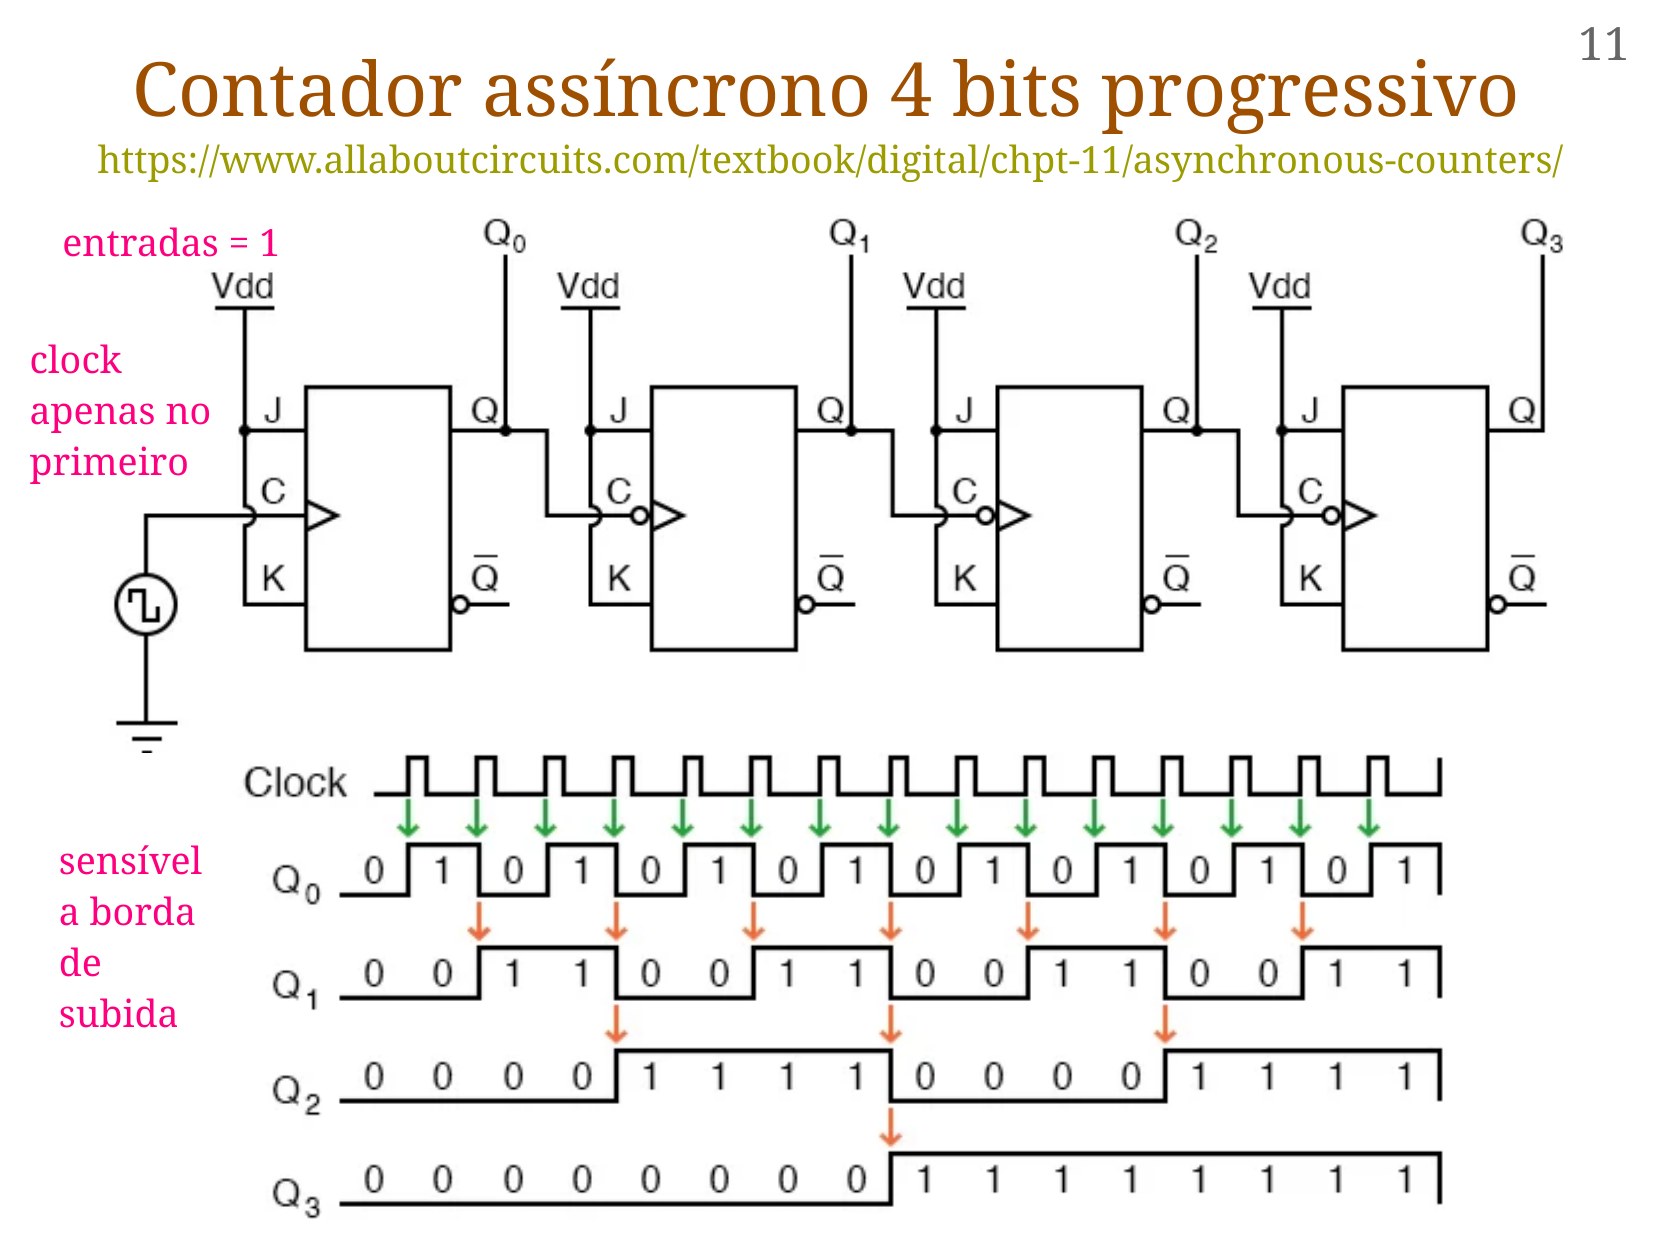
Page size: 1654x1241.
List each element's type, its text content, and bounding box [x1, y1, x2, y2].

text_box clock apenas no primeiro [14, 325, 237, 606]
title Contador assíncrono 4 bits progressivo [59, 29, 1595, 148]
picture [103, 206, 1565, 1226]
text_box sensível a borda de subida [44, 826, 237, 1097]
text_box entradas = 1 [45, 206, 340, 277]
text_box https://www.allaboutcircuits.com/textbook/digital/chpt-11/asynchronous-counters/ [29, 126, 1580, 192]
